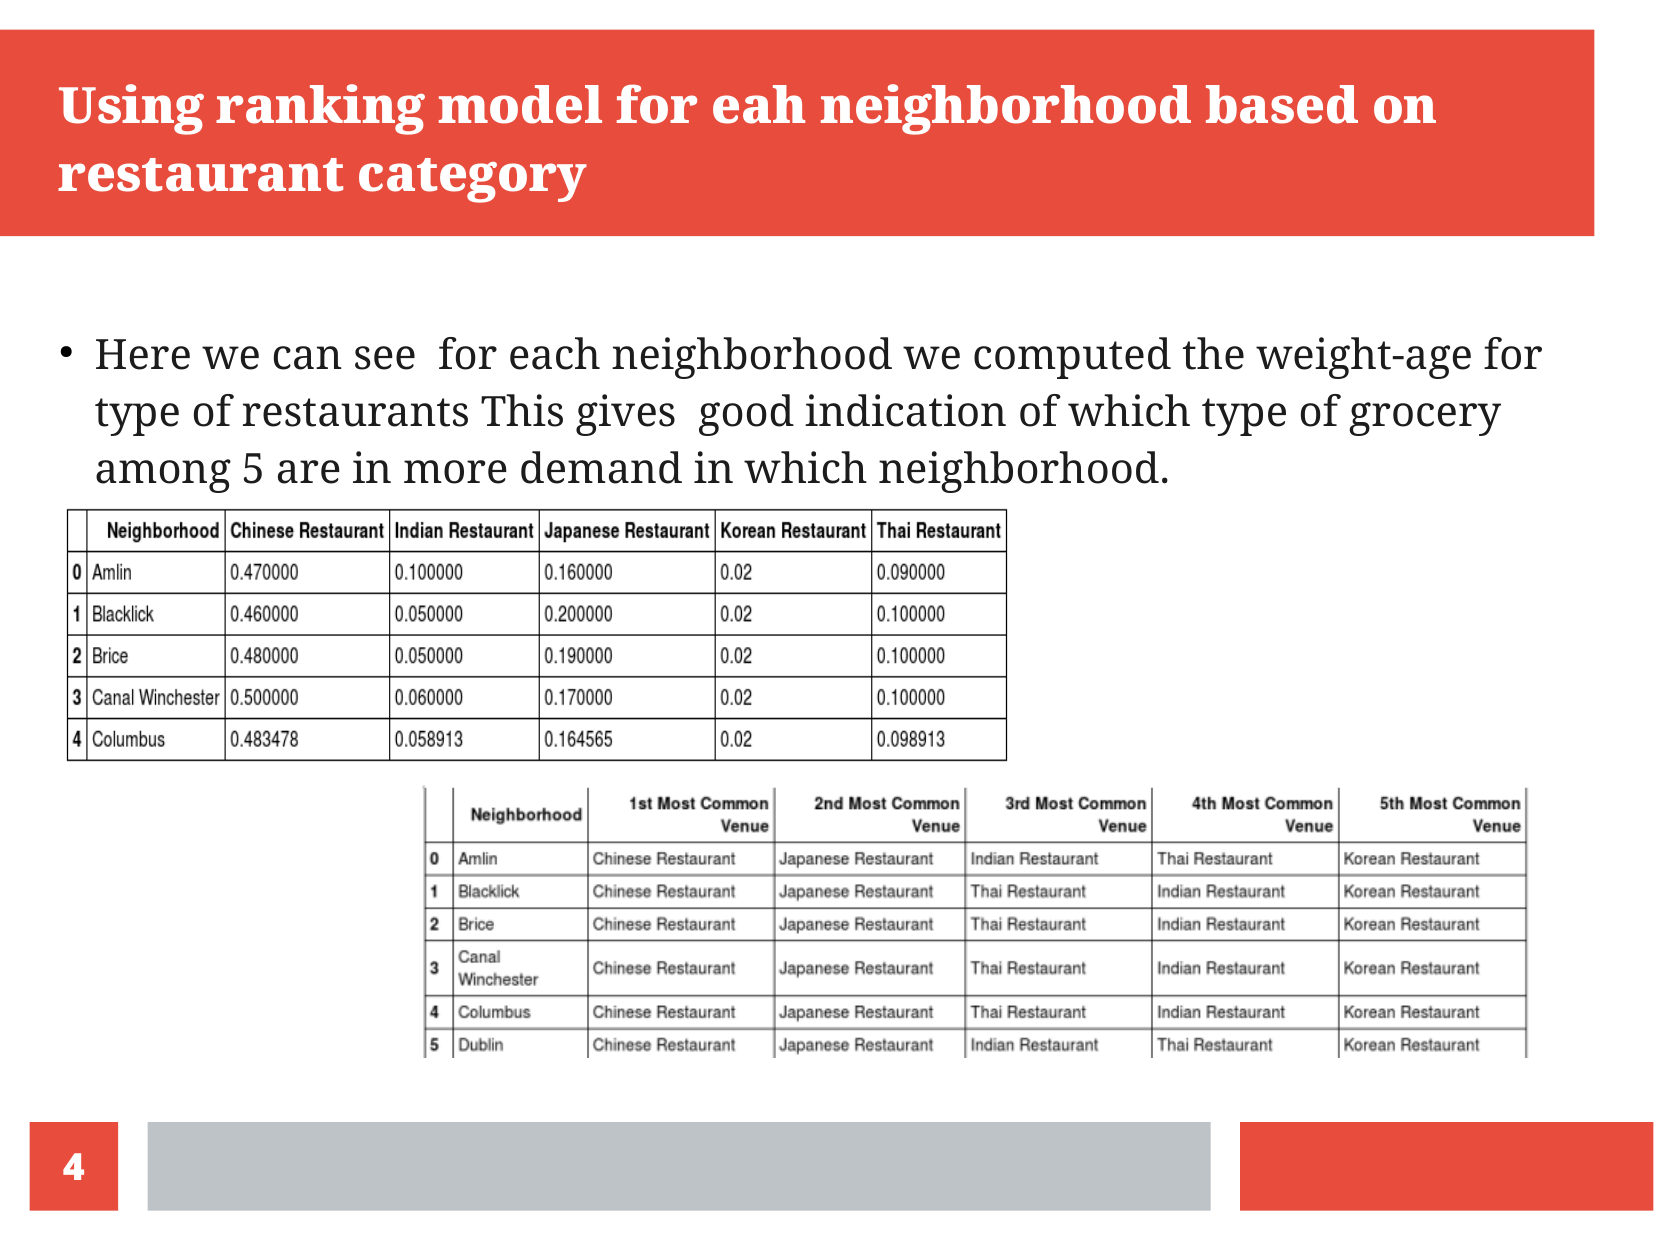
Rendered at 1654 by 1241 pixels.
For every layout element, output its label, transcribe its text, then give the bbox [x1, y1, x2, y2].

picture [59, 505, 1014, 767]
picture [422, 785, 1530, 1058]
title Using ranking model for eah neighborhood based on restaurant category [59, 59, 1595, 207]
list Here we can see for each neighborhood we computed the weight-age for type of restaurants This gives good indication of which type of grocery among 5 are in more demand in which neighborhood. [59, 324, 1565, 1093]
